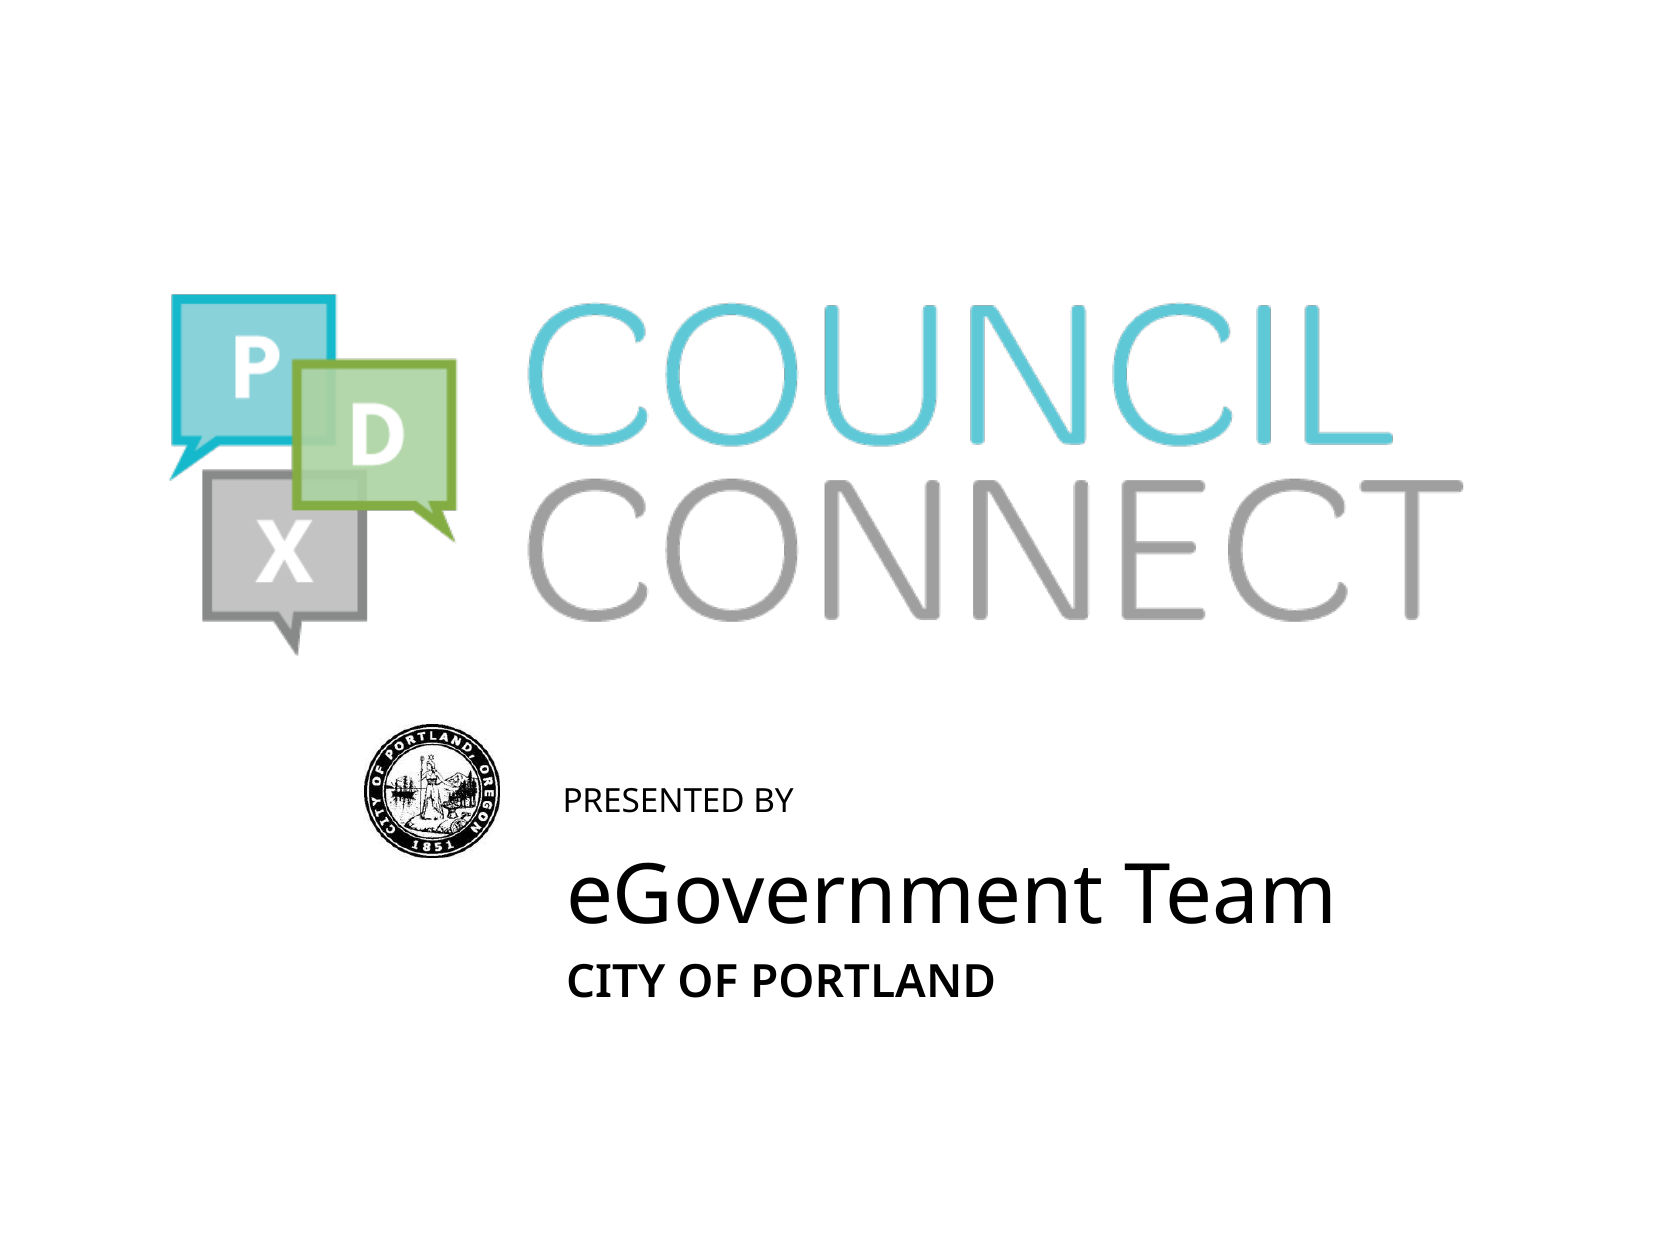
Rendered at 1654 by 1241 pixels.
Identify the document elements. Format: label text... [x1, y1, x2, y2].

picture [31, 0, 1607, 950]
title eGovernment Team CITY OF PORTLAND [566, 950, 1394, 1007]
